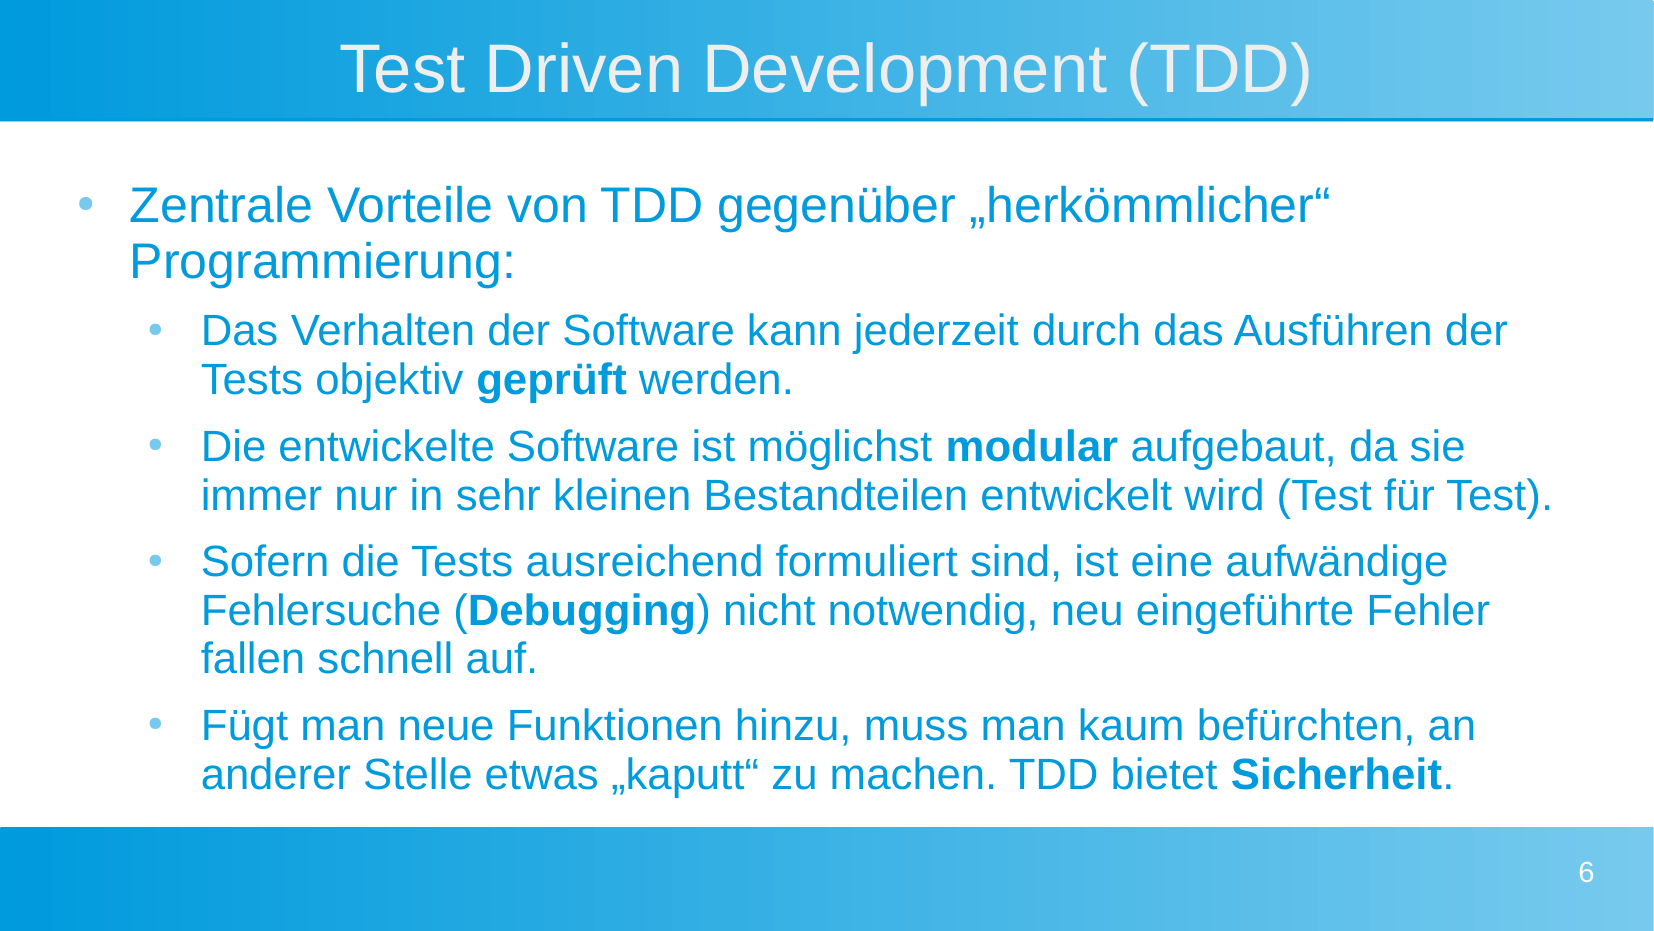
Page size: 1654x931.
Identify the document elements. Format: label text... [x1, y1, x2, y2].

title Test Driven Development (TDD) [59, 29, 1595, 108]
list Zentrale Vorteile von TDD gegenüber „herkömmlicher“ Programmierung: Das Verhalten der Software kann jederzeit durch das Ausführen der Tests objektiv geprüft werden. Die entwickelte Software ist möglichst modular aufgebaut, da sie immer nur in sehr kleinen Bestandteilen entwickelt wird (Test für Test). Sofern die Tests ausreichend formuliert sind, ist eine aufwändige Fehlersuche (Debugging) nicht notwendig, neu eingeführte Fehler fallen schnell auf. Fügt man neue Funktionen hinzu, muss man kaum befürchten, an anderer Stelle etwas „kaputt“ zu machen. TDD bietet Sicherheit. [59, 177, 1595, 768]
